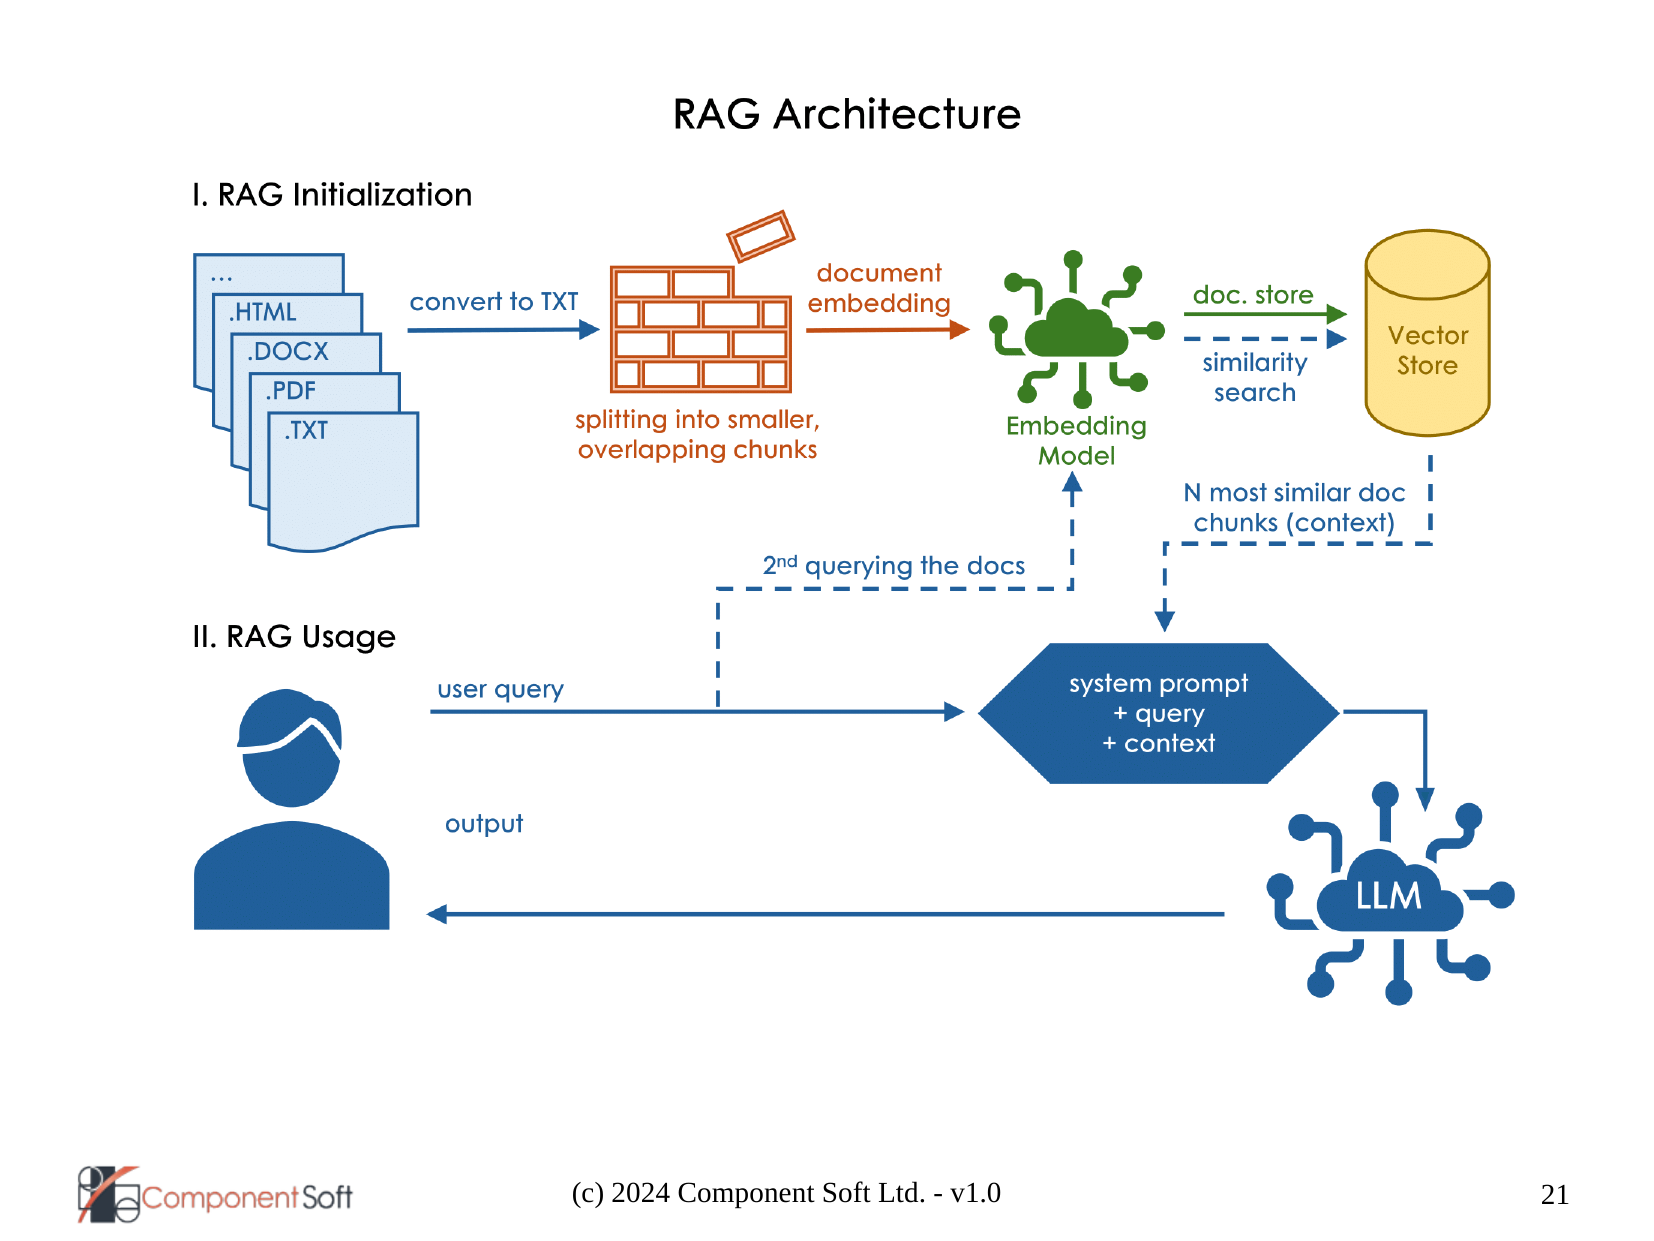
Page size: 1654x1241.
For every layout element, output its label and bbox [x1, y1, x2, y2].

picture [75, 1162, 357, 1227]
picture [75, 11, 1575, 1137]
